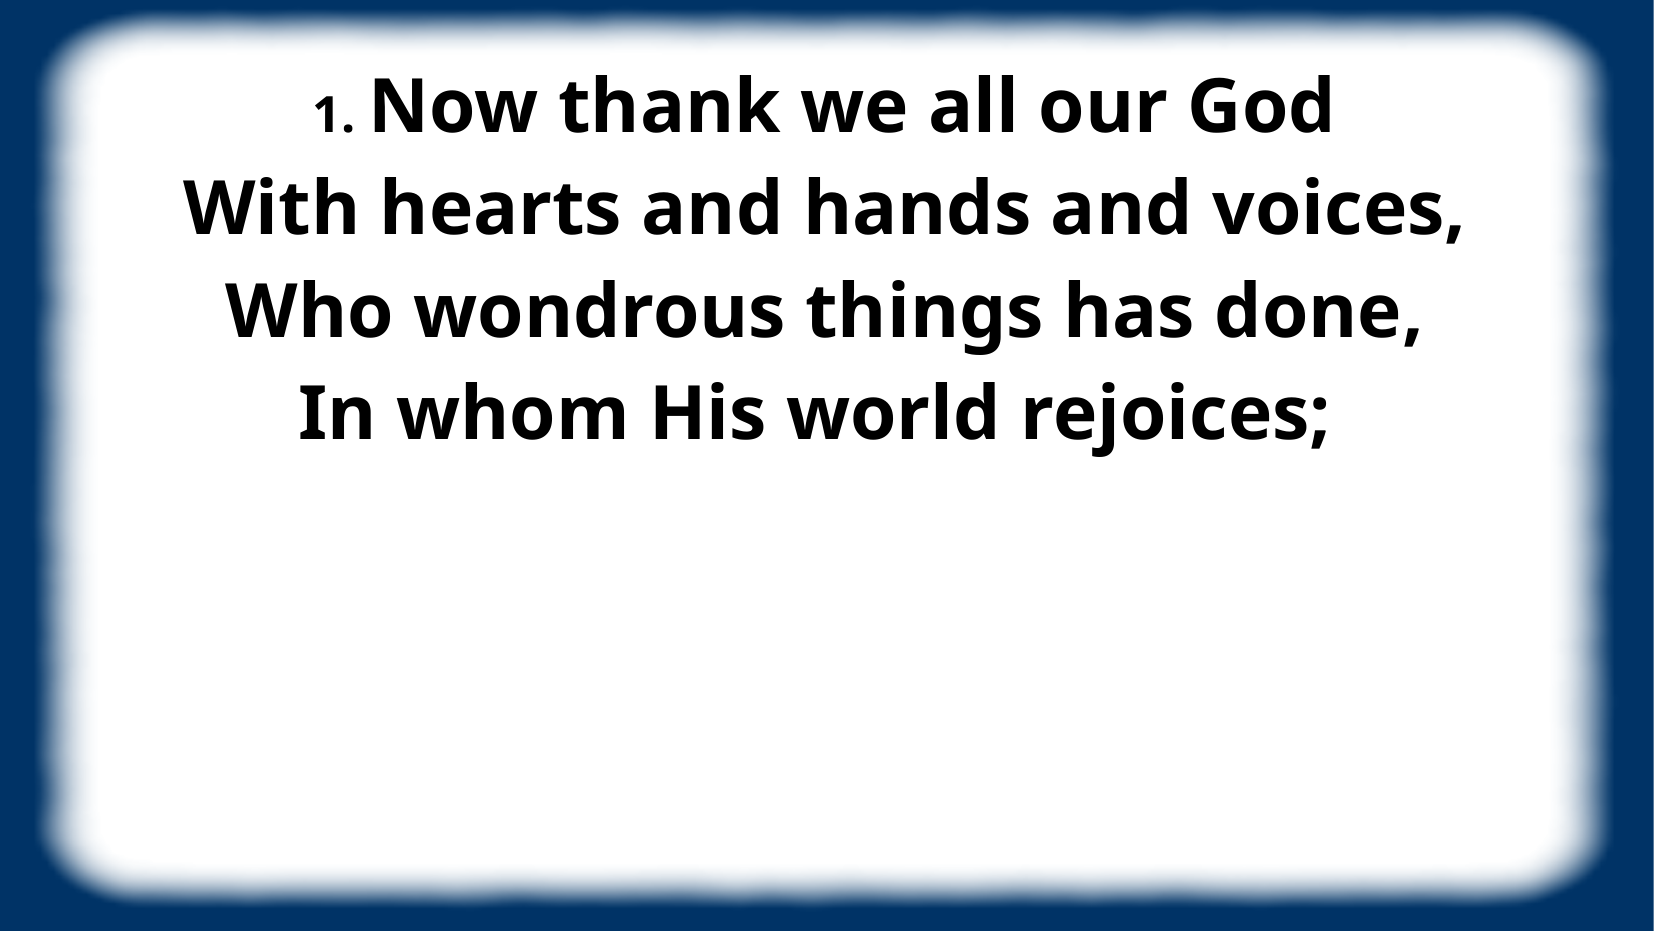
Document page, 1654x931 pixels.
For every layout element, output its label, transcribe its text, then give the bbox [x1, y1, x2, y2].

picture [0, 0, 1654, 931]
text_box 1. Now thank we all our God With hearts and hands and voices, Who wondrous things has done, In whom His world rejoices; [90, 45, 1561, 466]
